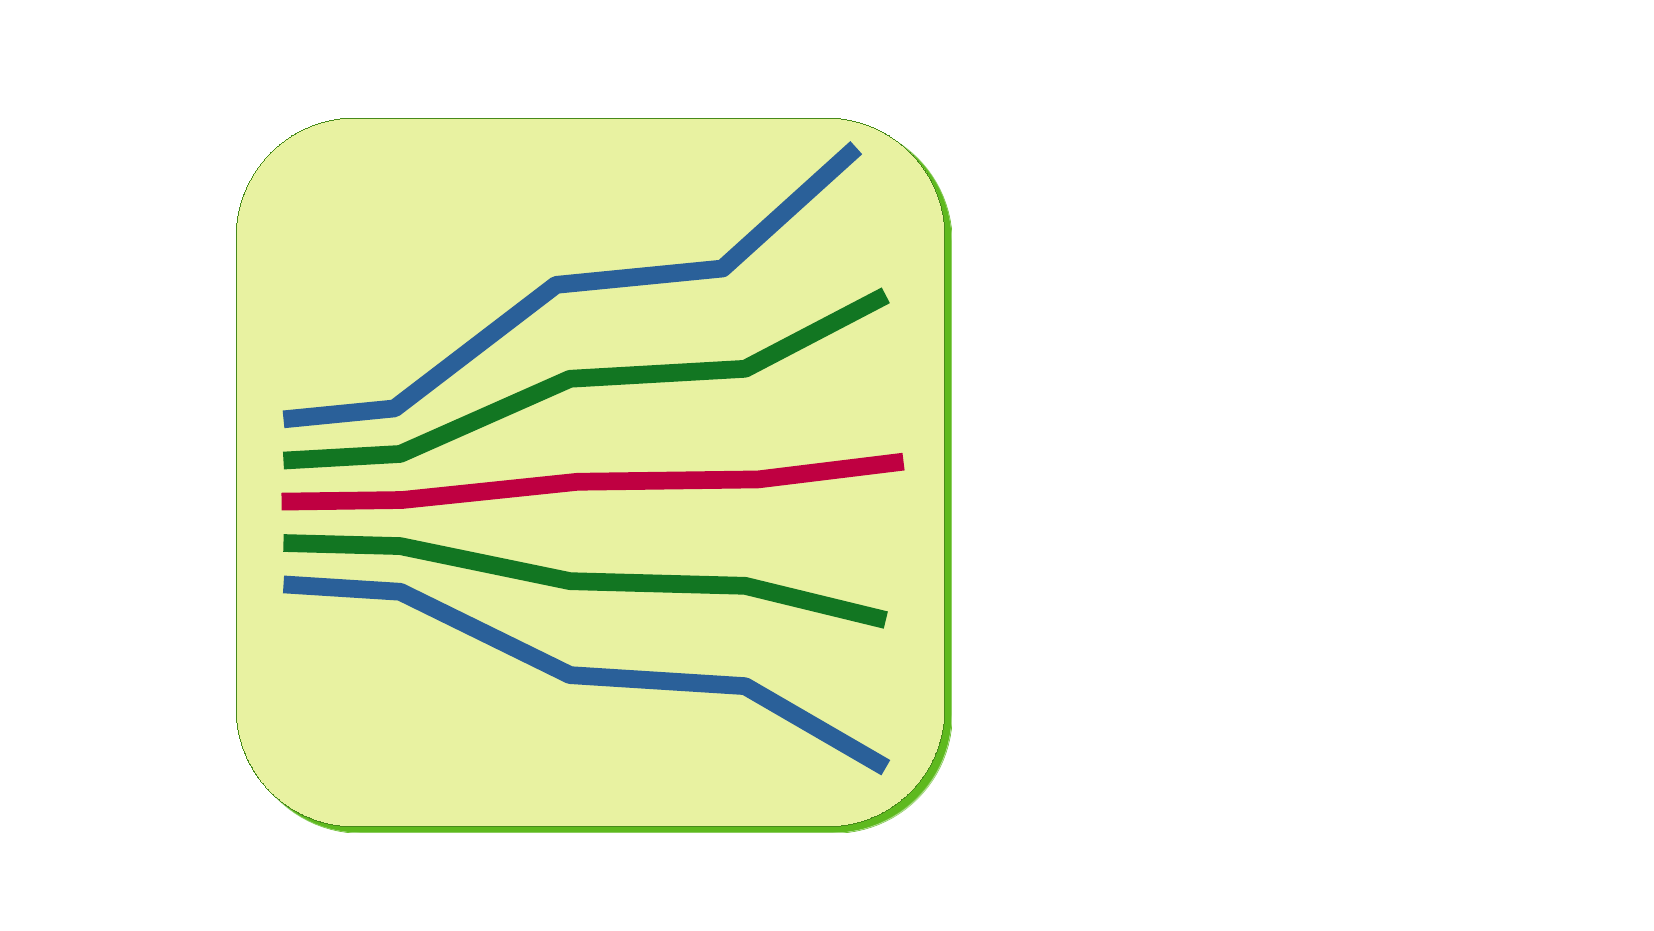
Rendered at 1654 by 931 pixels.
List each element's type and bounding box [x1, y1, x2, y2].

text_box [236, 118, 945, 827]
